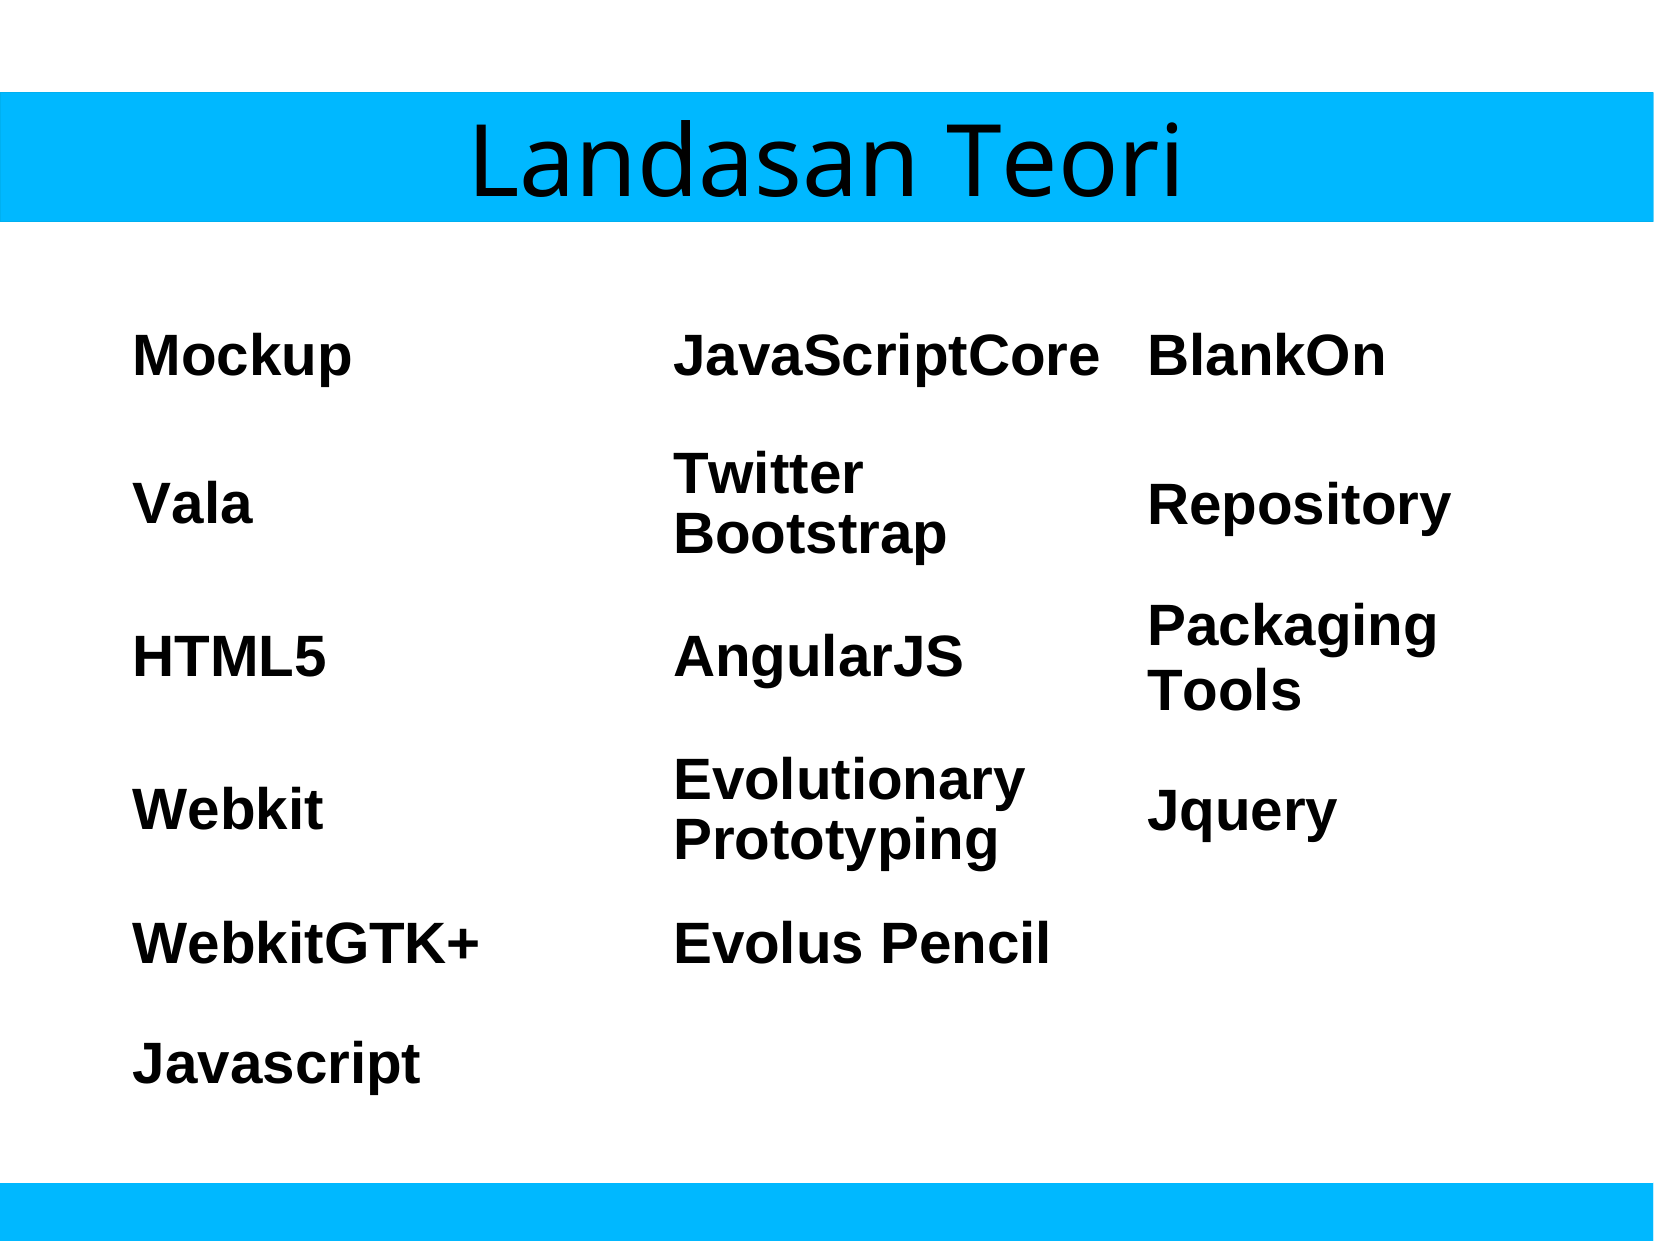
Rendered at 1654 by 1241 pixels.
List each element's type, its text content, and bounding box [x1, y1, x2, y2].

table_header JavaScriptCore [659, 278, 1133, 425]
text_box [0, 92, 82, 222]
table_cell Twitter Bootstrap [659, 425, 1133, 573]
table_cell HTML5 [118, 573, 659, 731]
table_header Mockup [118, 278, 659, 425]
text_box Landasan Teori [82, 49, 1571, 257]
table_cell Evolus Pencil [659, 880, 1133, 1000]
table_cell WebkitGTK+ [118, 880, 659, 1000]
text_box [0, 1182, 1654, 1241]
table_cell [659, 1000, 1133, 1120]
text_box [1571, 92, 1654, 222]
table_cell AngularJS [659, 573, 1133, 731]
table_cell Webkit [118, 731, 659, 880]
table_cell Javascript [118, 1000, 659, 1120]
table_cell Repository [1133, 425, 1607, 573]
table_cell [1133, 880, 1607, 1000]
table_cell Jquery [1133, 731, 1607, 880]
table_cell Packaging Tools [1133, 573, 1607, 731]
table_cell Vala [118, 425, 659, 573]
table_header BlankOn [1133, 278, 1607, 425]
table_cell [1133, 1000, 1607, 1120]
table_cell Evolutionary Prototyping [659, 731, 1133, 880]
